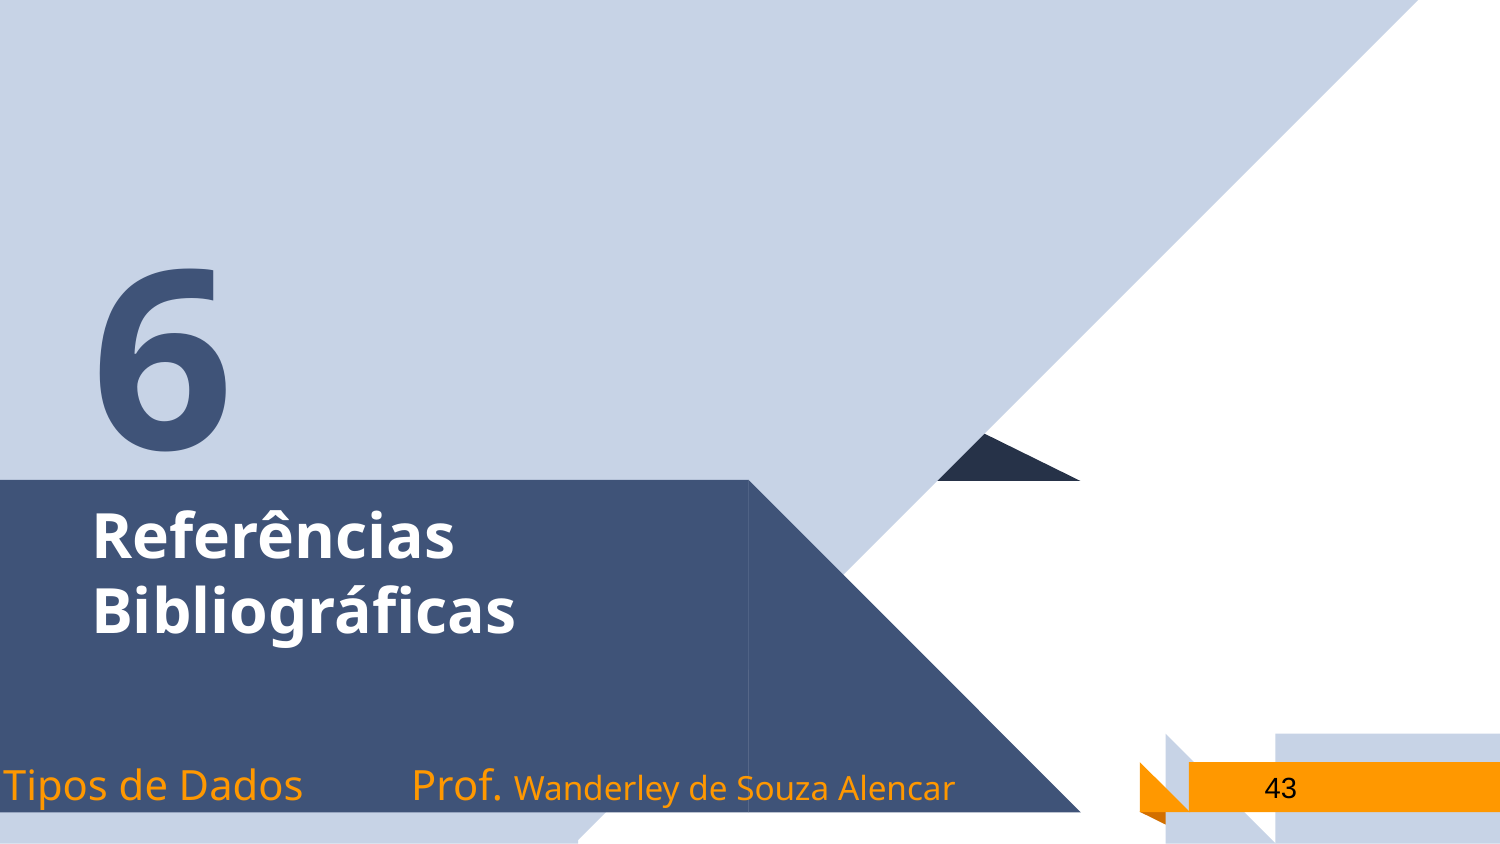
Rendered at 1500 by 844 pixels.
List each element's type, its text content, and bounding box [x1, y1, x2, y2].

slide_number <number> [1249, 760, 1494, 813]
text_box 6 [76, 0, 434, 515]
title Referências Bibliográficas [76, 470, 839, 662]
text_box Tipos de Dados Prof. Wanderley de Souza Alencar [0, 744, 1087, 810]
